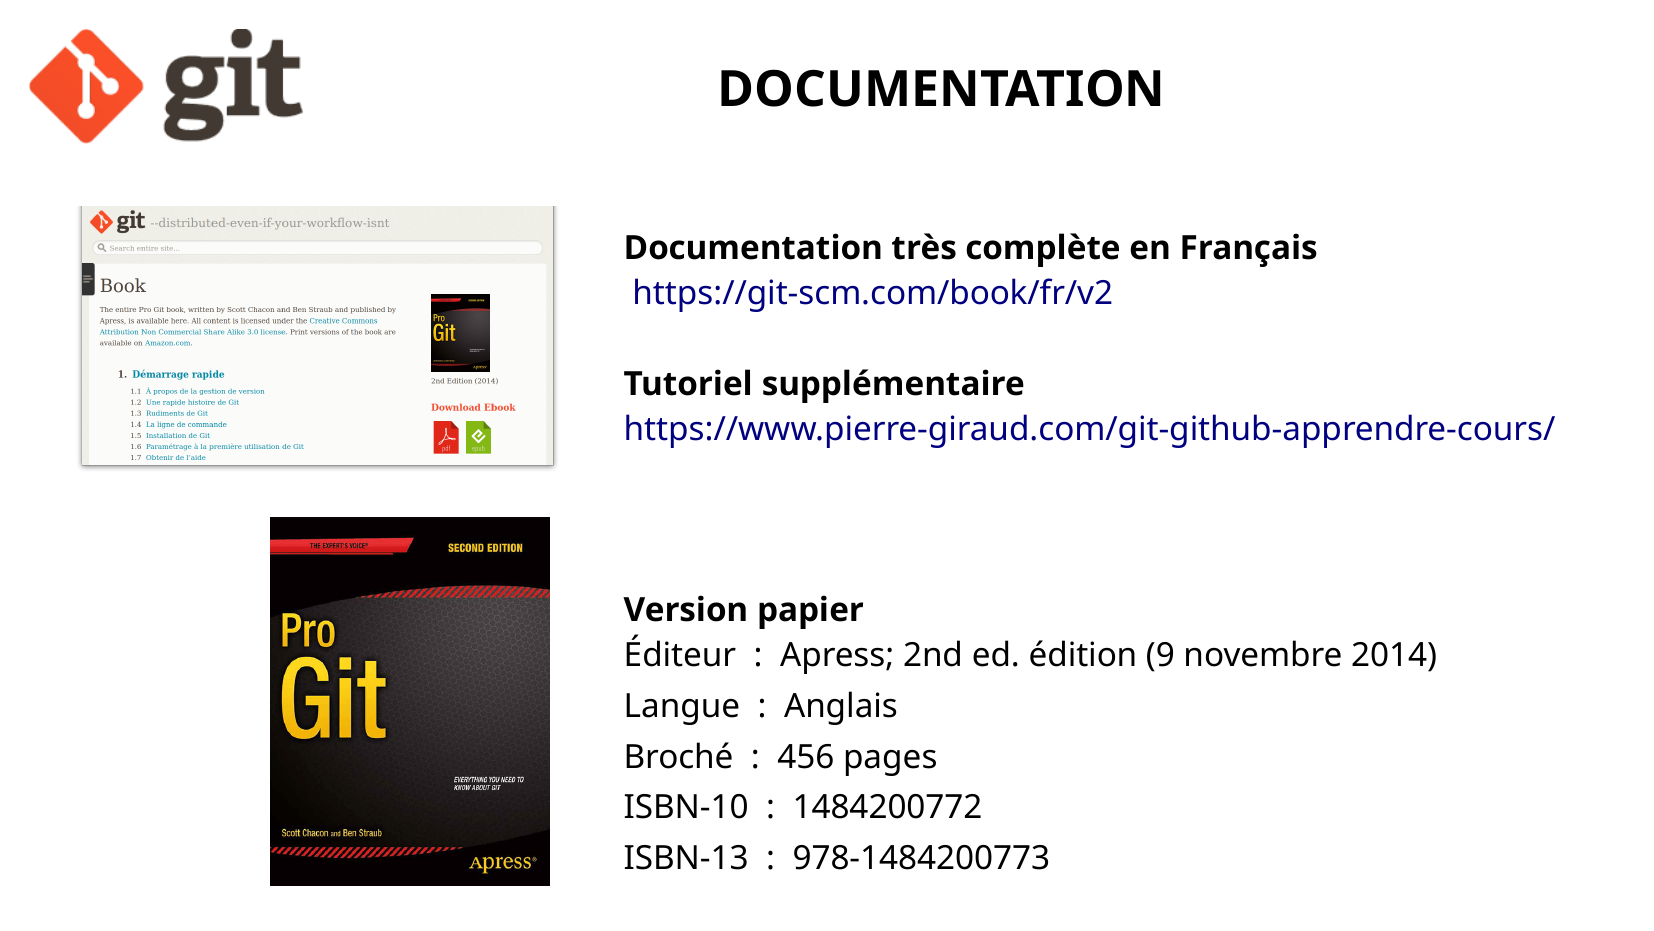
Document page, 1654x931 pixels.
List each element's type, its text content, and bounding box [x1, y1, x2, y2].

text_box Documentation très complète en Français https://git-scm.com/book/fr/v2 Tutoriel supplémentaire https://www.pierre-giraud.com/git-github-apprendre-cours/ Version papier Éditeur ‏ : ‎ Apress; 2nd ed. édition (9 novembre 2014) Langue ‏ : ‎ Anglais Broché ‏ : ‎ 456 pages ISBN-10 ‏ : ‎ 1484200772 ISBN-13 ‏ : ‎ 978-1484200773 [609, 216, 1654, 853]
text_box Documentation [354, 50, 1530, 125]
picture [29, 29, 303, 144]
picture [73, 206, 562, 475]
picture [270, 517, 550, 886]
